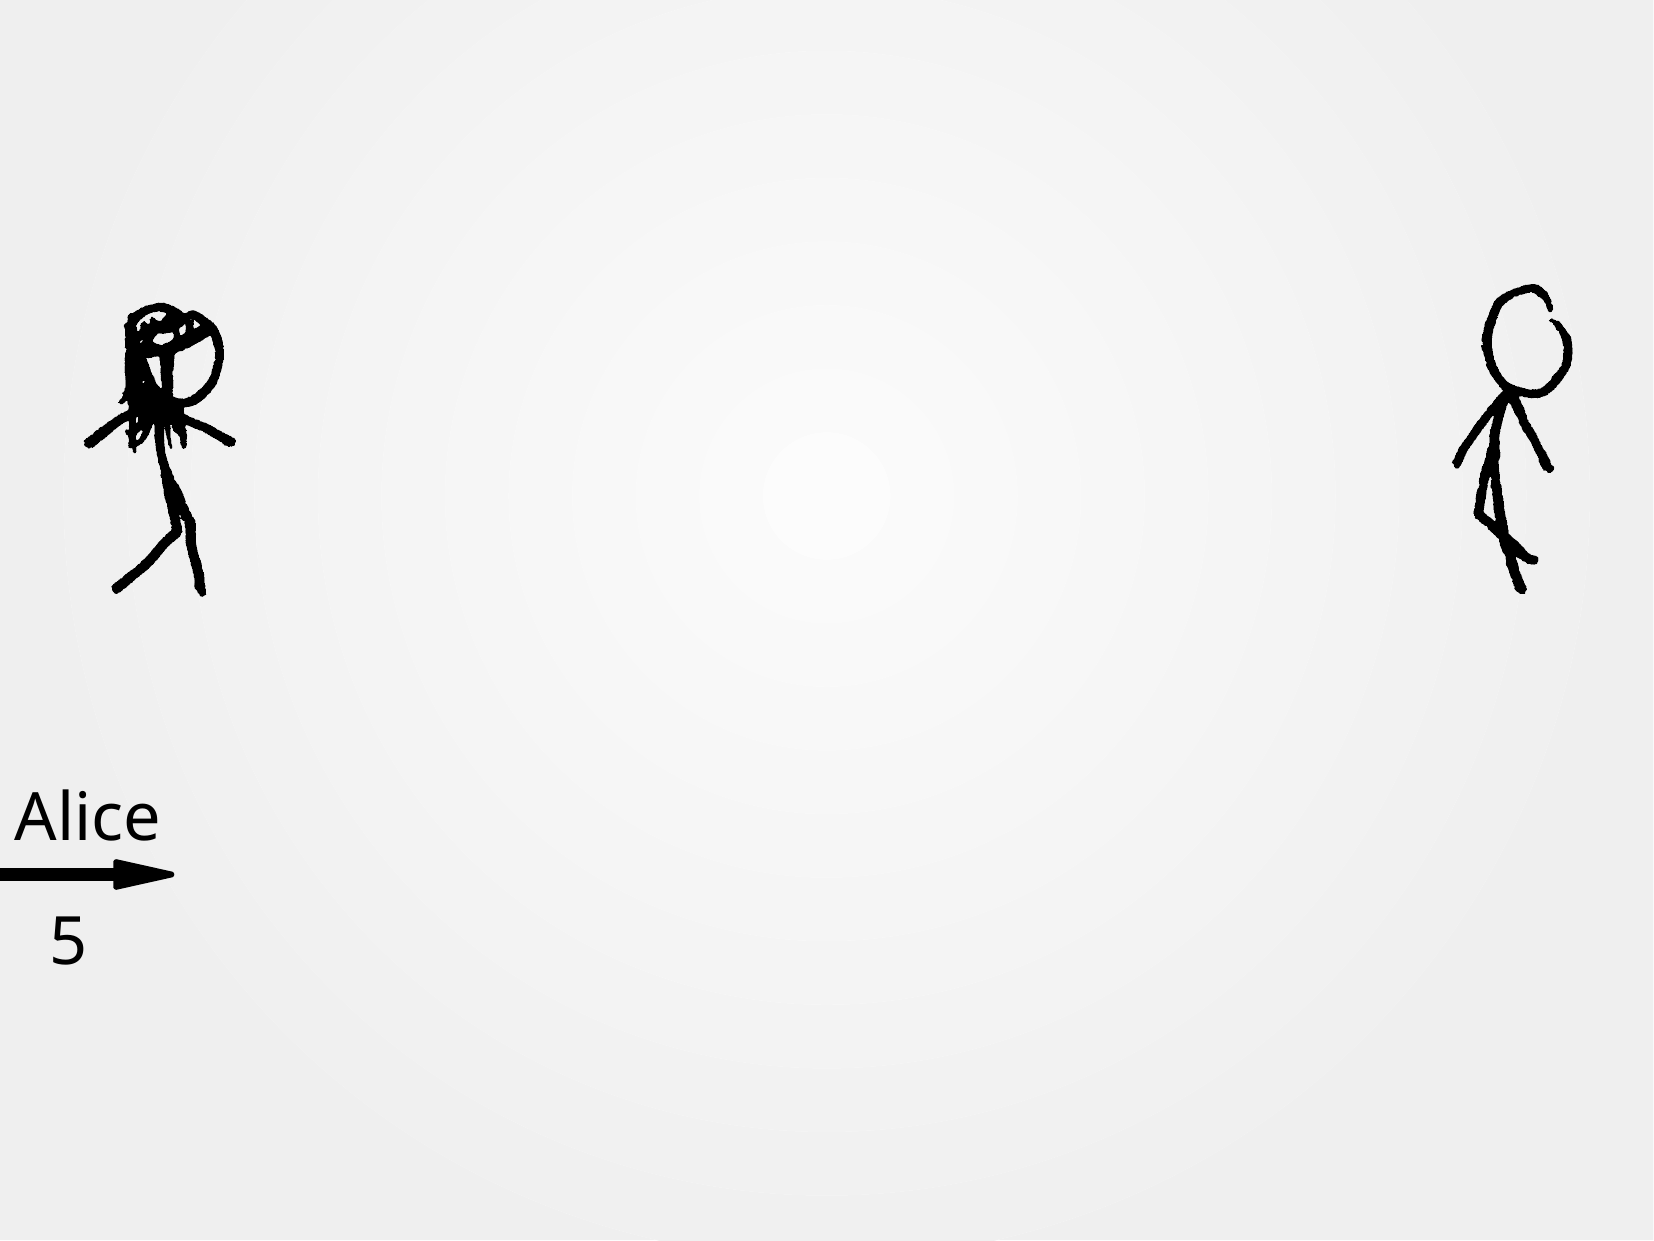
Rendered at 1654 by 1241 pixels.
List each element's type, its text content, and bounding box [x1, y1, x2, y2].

text_box 5 [34, 886, 121, 988]
text_box Alice [0, 761, 192, 857]
picture [82, 301, 238, 597]
picture [1448, 280, 1576, 597]
